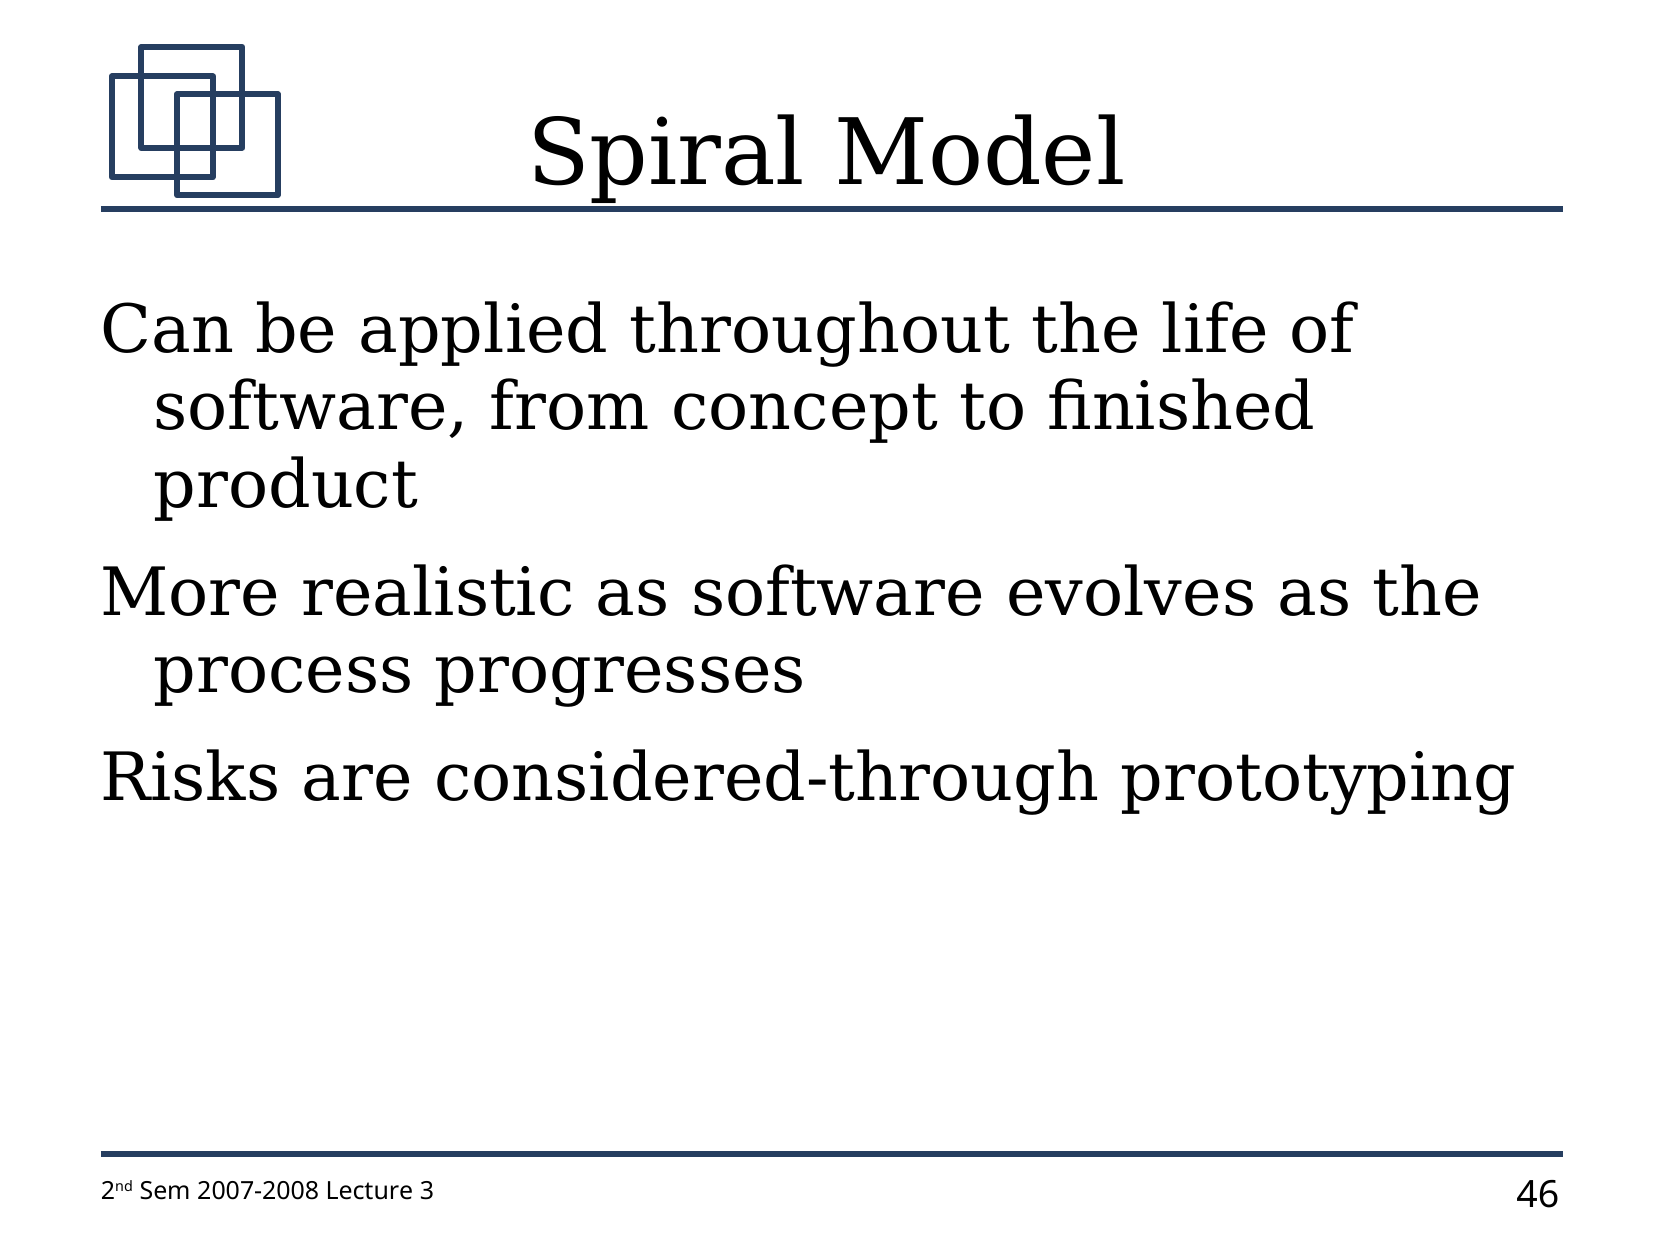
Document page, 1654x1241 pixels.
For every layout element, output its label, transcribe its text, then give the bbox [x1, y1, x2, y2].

title Spiral Model [82, 49, 1571, 257]
list Can be applied throughout the life of software, from concept to finished product More realistic as software evolves as the process progresses Risks are considered-through prototyping [82, 290, 1571, 1109]
